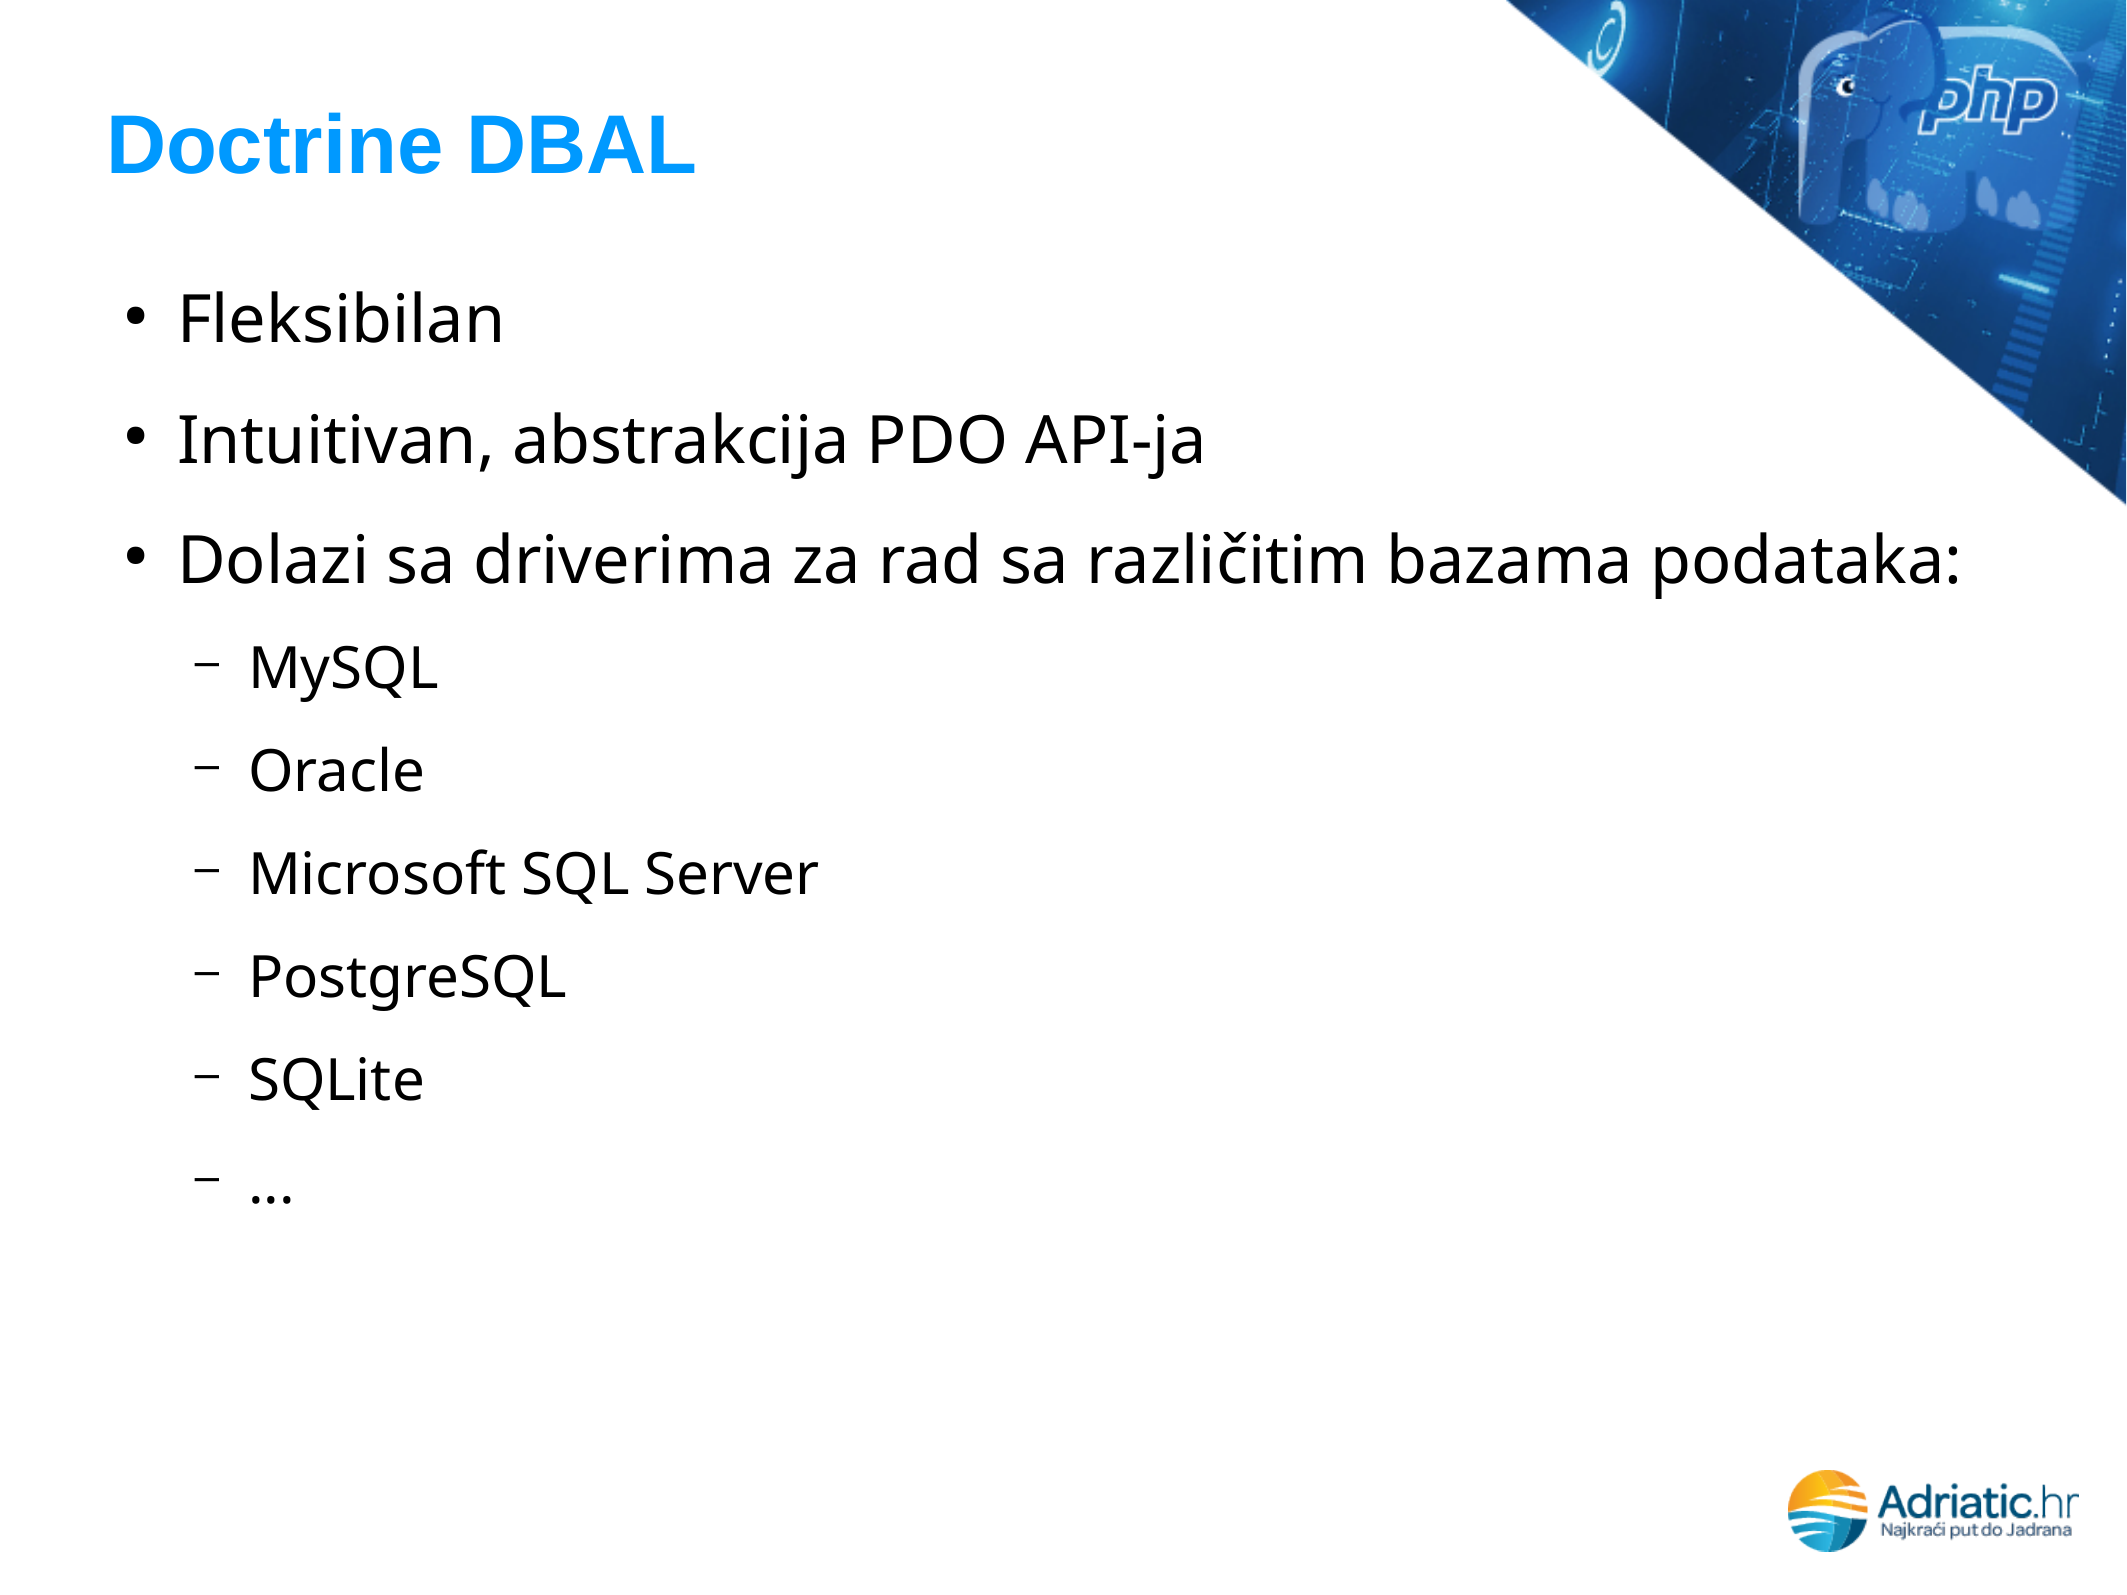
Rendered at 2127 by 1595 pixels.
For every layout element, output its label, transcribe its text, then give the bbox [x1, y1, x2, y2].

list Fleksibilan Intuitivan, abstrakcija PDO API-ja Dolazi sa driverima za rad sa različitim bazama podataka: MySQL Oracle Microsoft SQL Server PostgreSQL SQLite ... [106, 271, 1997, 1453]
title Doctrine DBAL [106, 70, 1630, 219]
picture [1788, 1470, 2079, 1552]
picture [1505, 0, 2127, 625]
